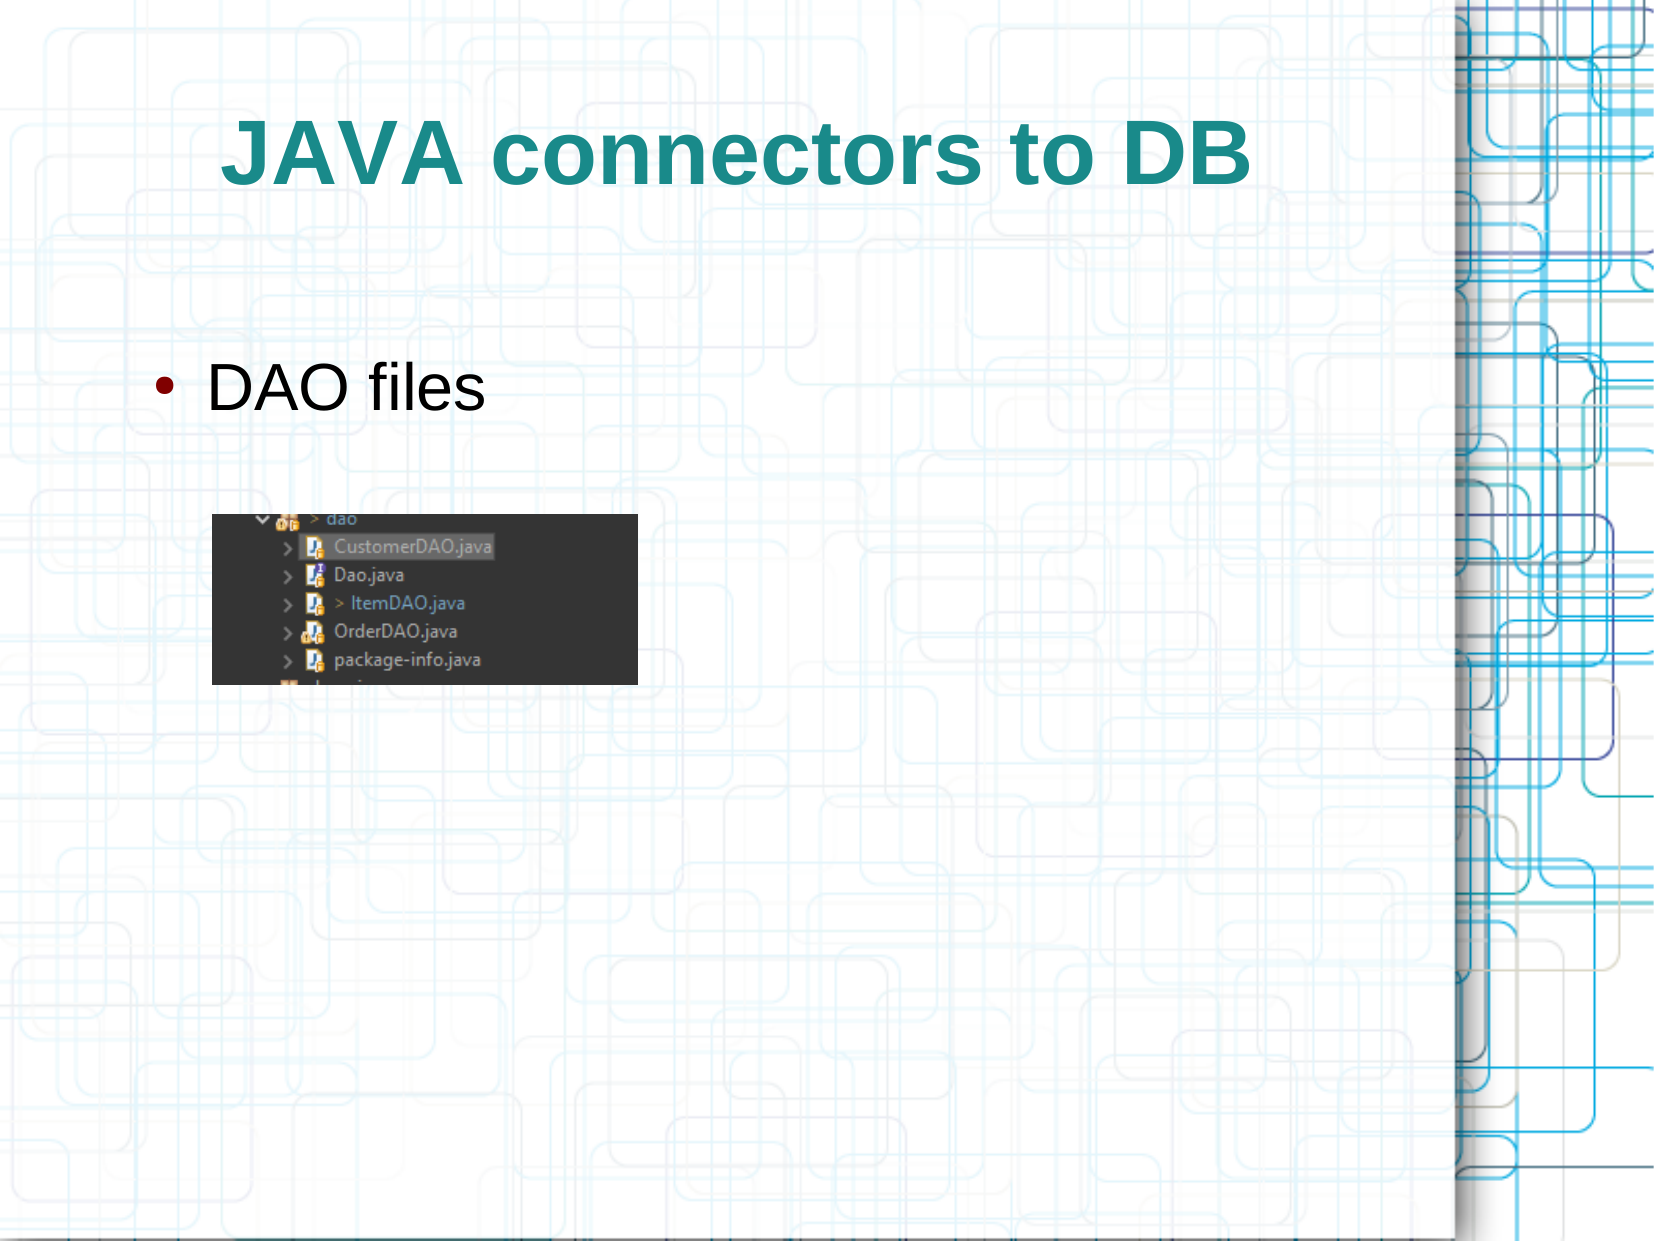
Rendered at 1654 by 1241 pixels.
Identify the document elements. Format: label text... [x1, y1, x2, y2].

title JAVA connectors to DB [59, 49, 1418, 257]
list DAO files [135, 350, 1517, 1132]
picture [0, 0, 1654, 1241]
